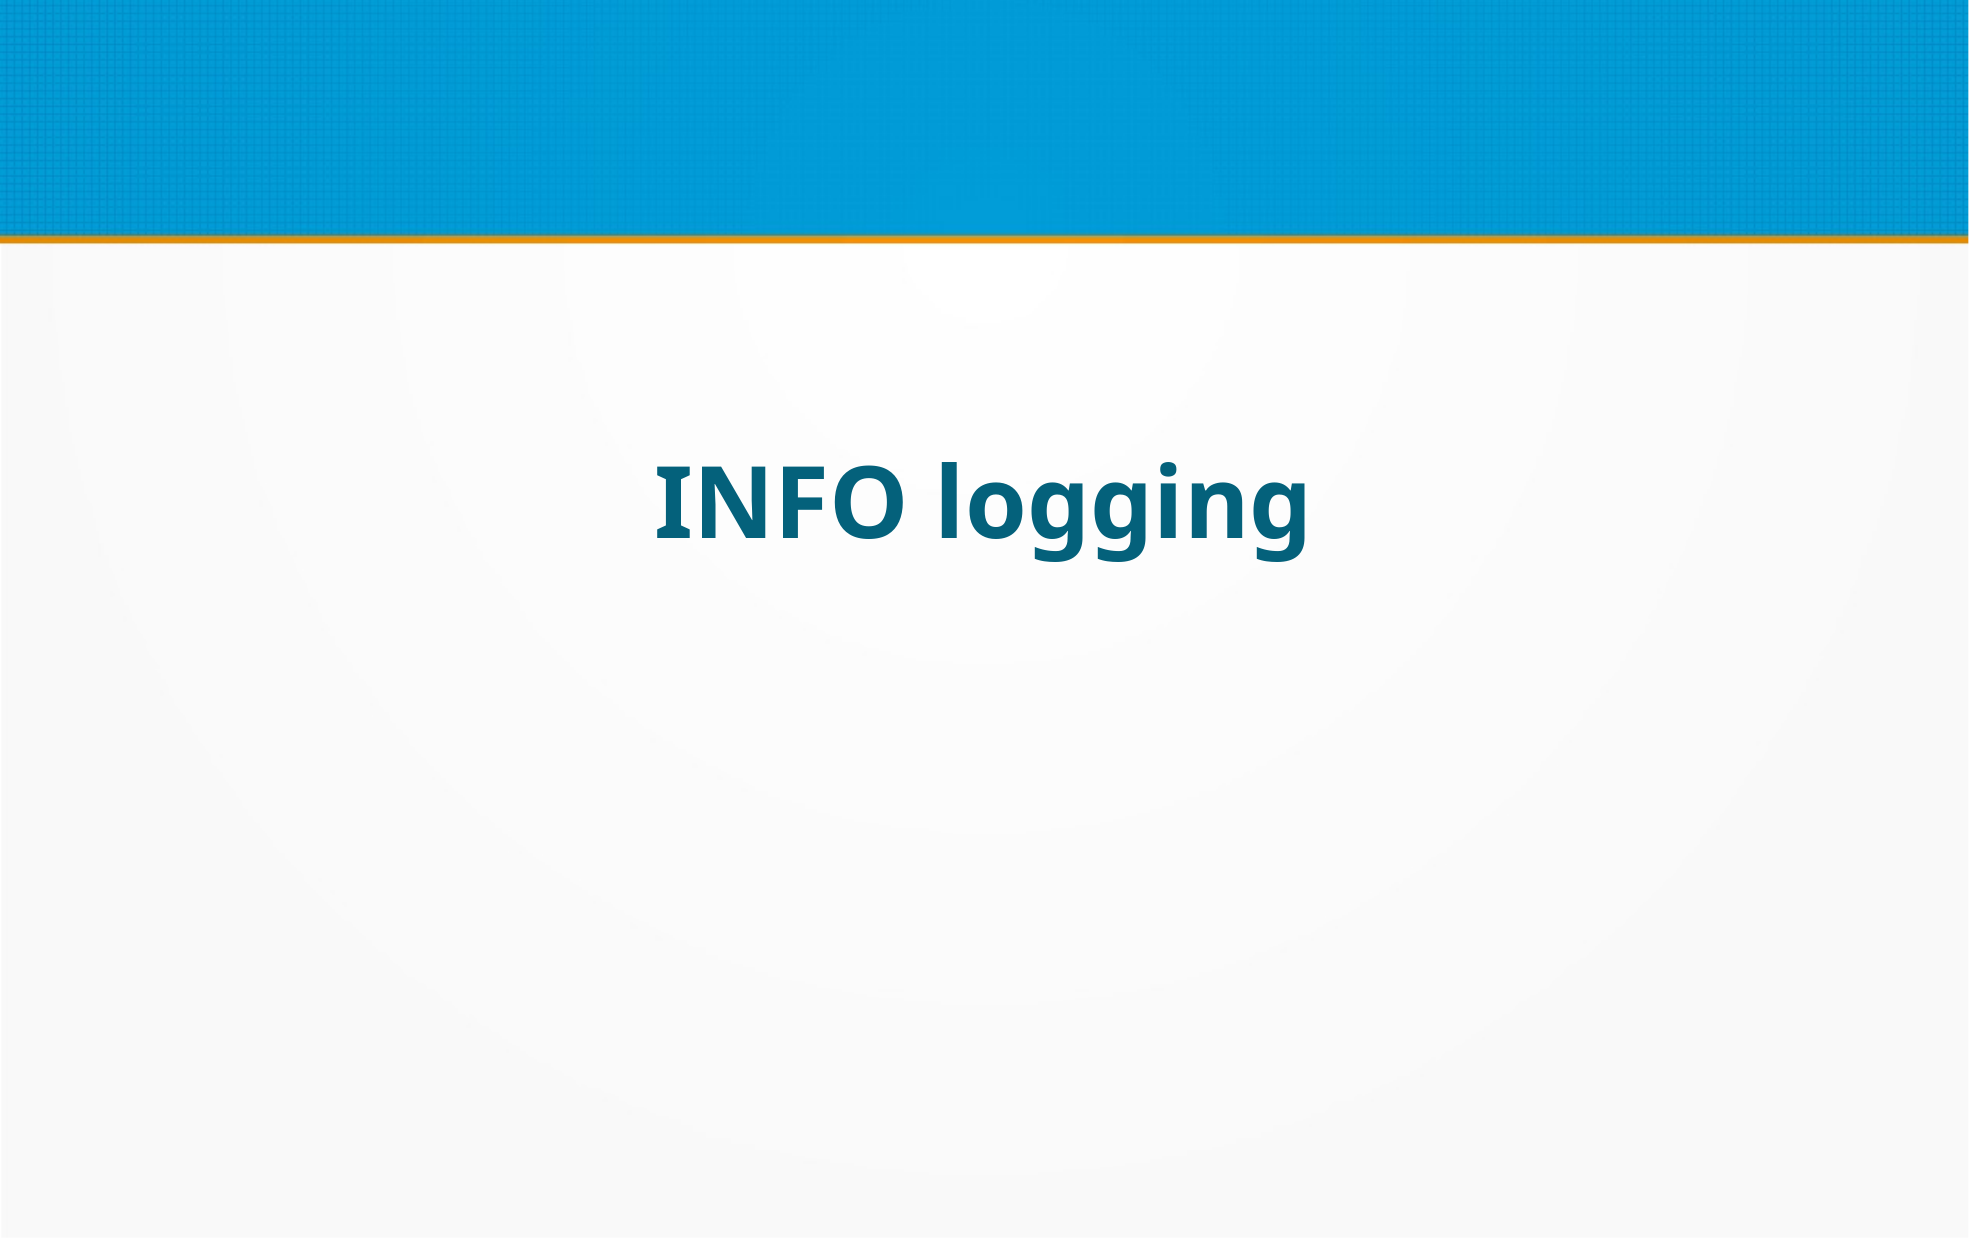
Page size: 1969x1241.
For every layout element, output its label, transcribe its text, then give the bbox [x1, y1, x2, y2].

picture [0, 233, 1969, 1241]
subtitle INFO logging [98, 19, 1870, 980]
